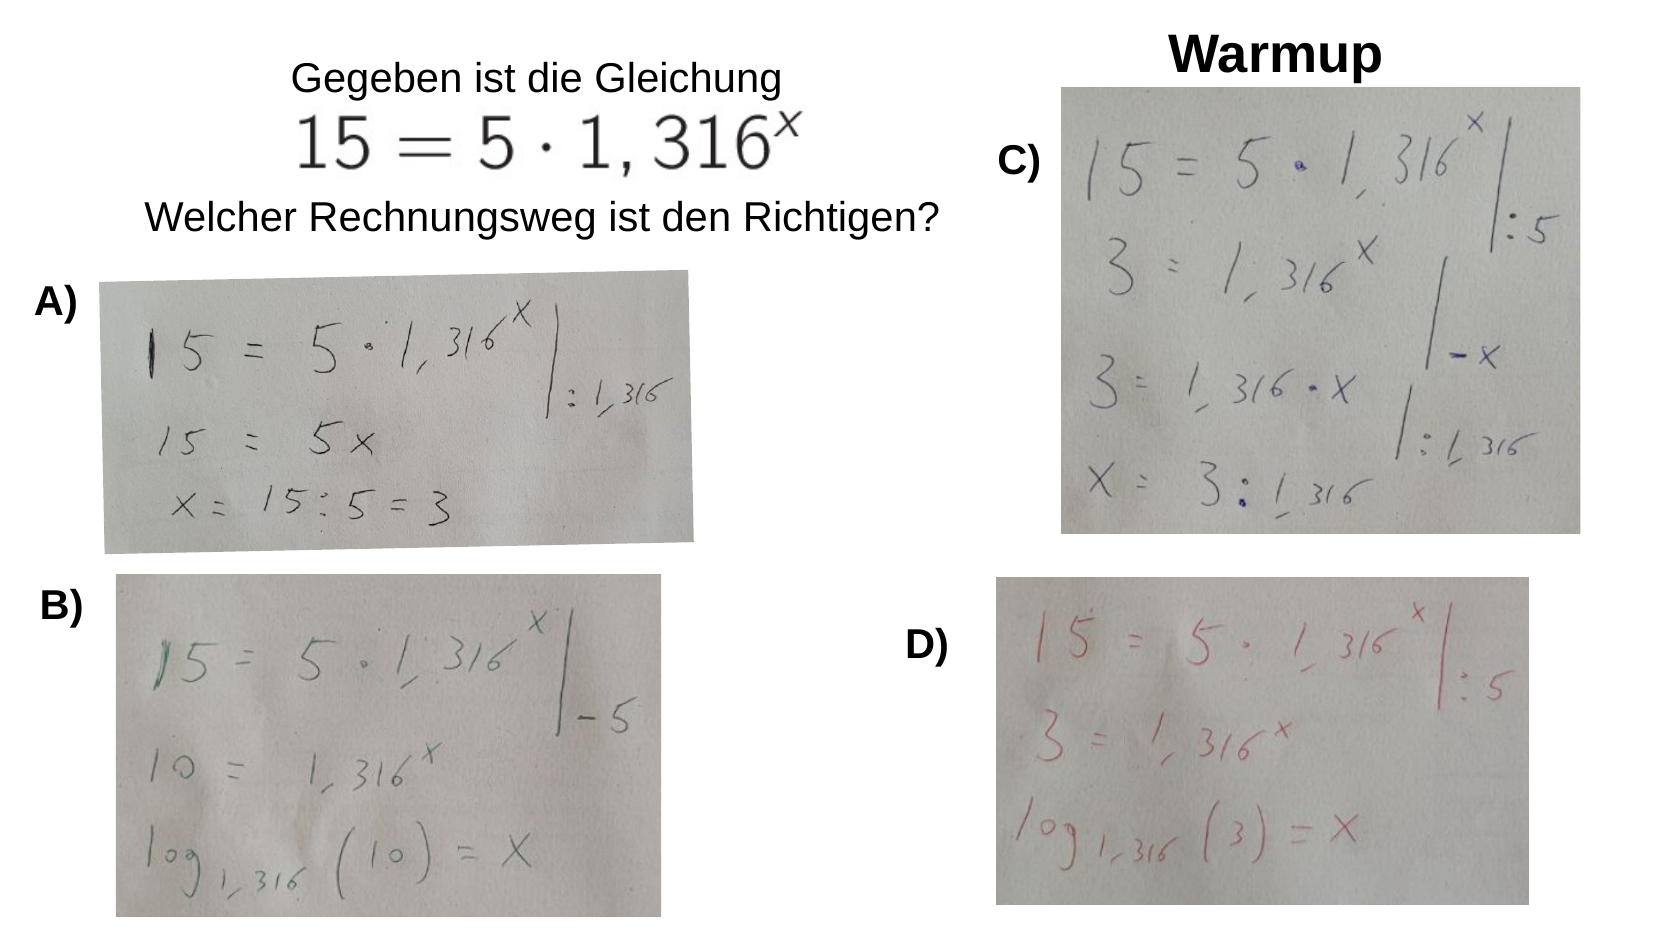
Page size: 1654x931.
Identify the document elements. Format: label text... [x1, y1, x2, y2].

picture [100, 269, 694, 555]
text_box C) [982, 129, 1135, 191]
picture [996, 577, 1529, 905]
text_box A) [19, 269, 171, 332]
text_box B) [24, 574, 177, 636]
text_box D) [890, 613, 980, 676]
subtitle Gegeben ist die Gleichung Welcher Rechnungsweg ist den Richtigen? [0, 54, 1287, 594]
title Warmup [532, 0, 1654, 113]
picture [1061, 87, 1581, 534]
picture [287, 105, 808, 184]
picture [115, 574, 662, 917]
